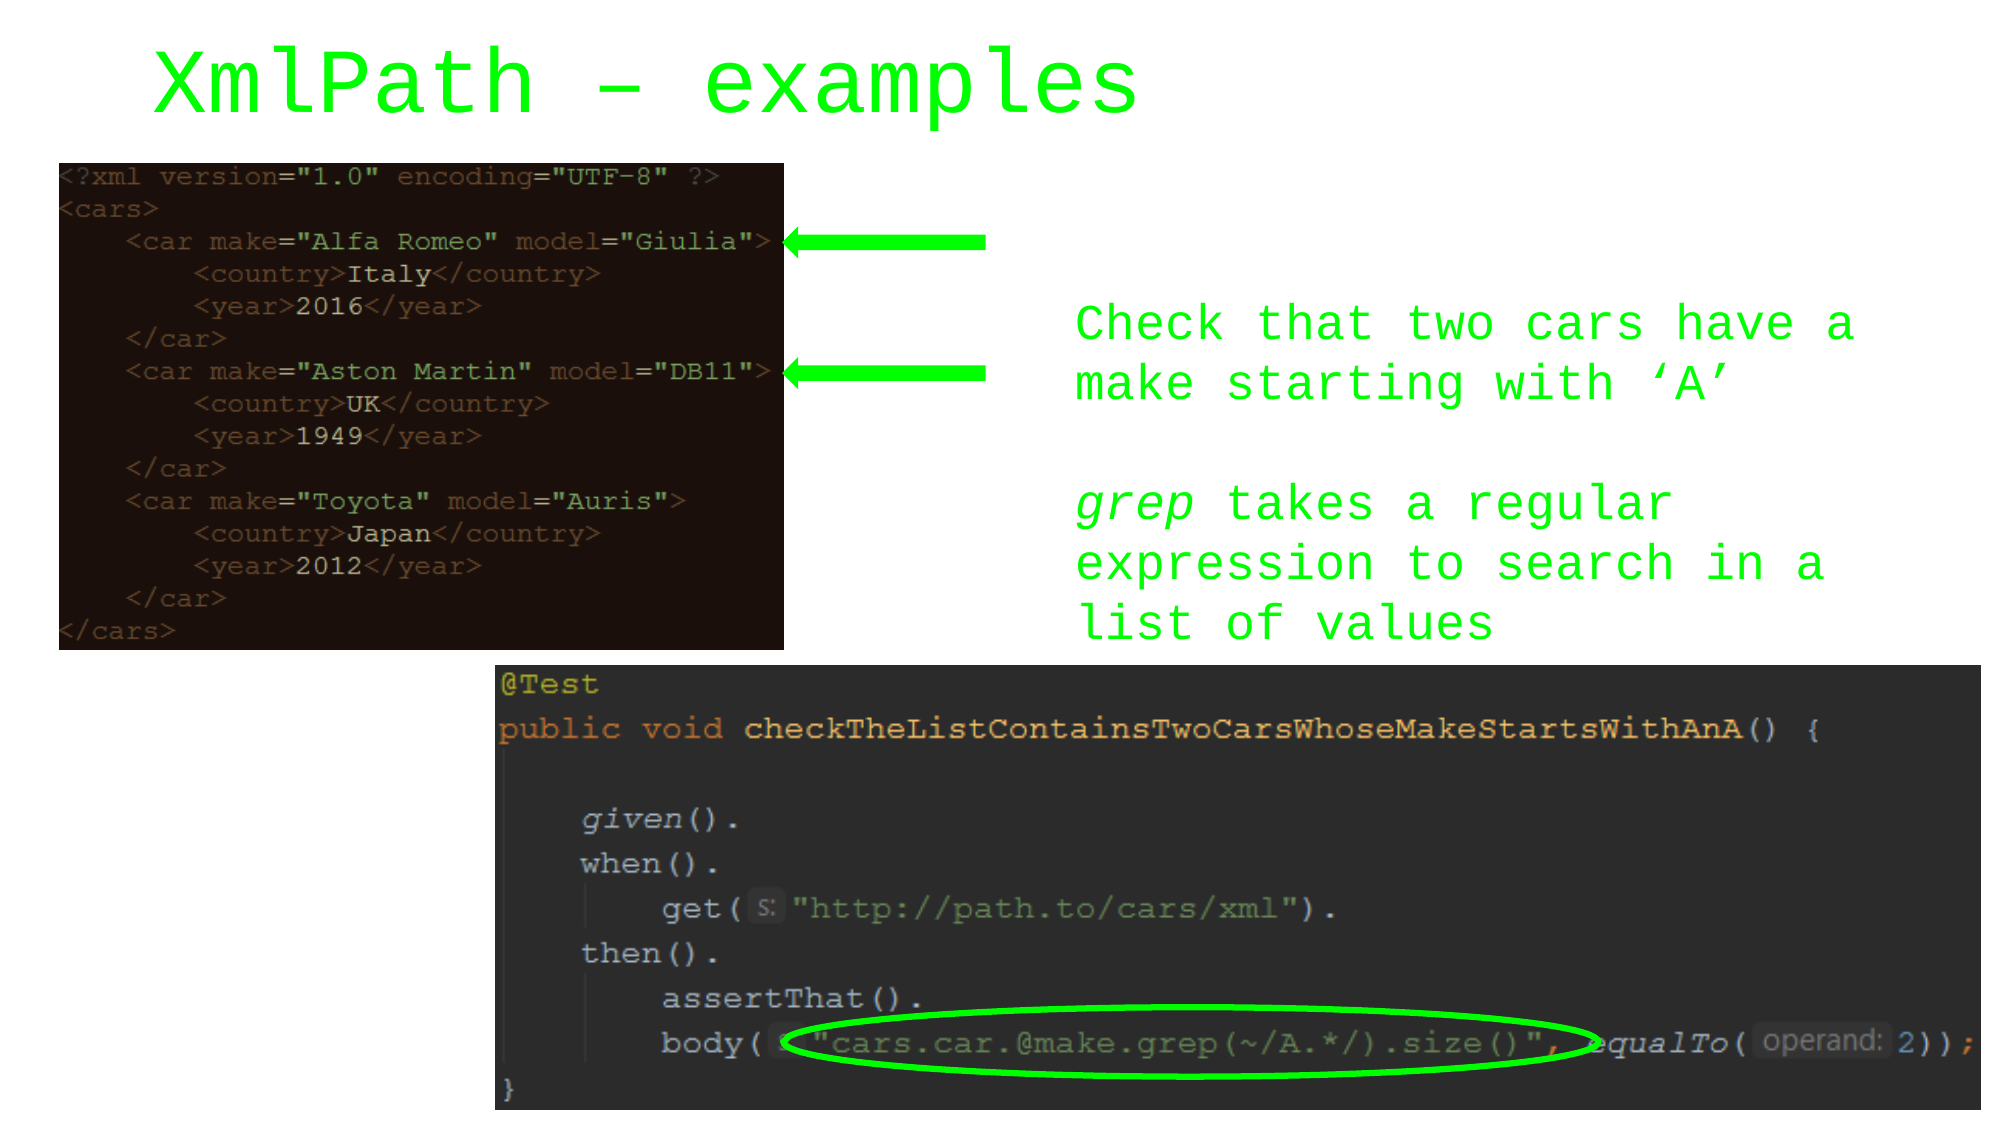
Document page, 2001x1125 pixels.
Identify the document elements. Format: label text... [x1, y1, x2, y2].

text_box [783, 228, 985, 256]
picture [59, 163, 784, 650]
text_box [783, 359, 985, 387]
title XmlPath – examples [137, 1, 1863, 164]
picture [495, 665, 1981, 1110]
text_box Check that two cars have a make starting with ‘A’ grep takes a regular expression to search in a list of values [1059, 282, 1962, 661]
